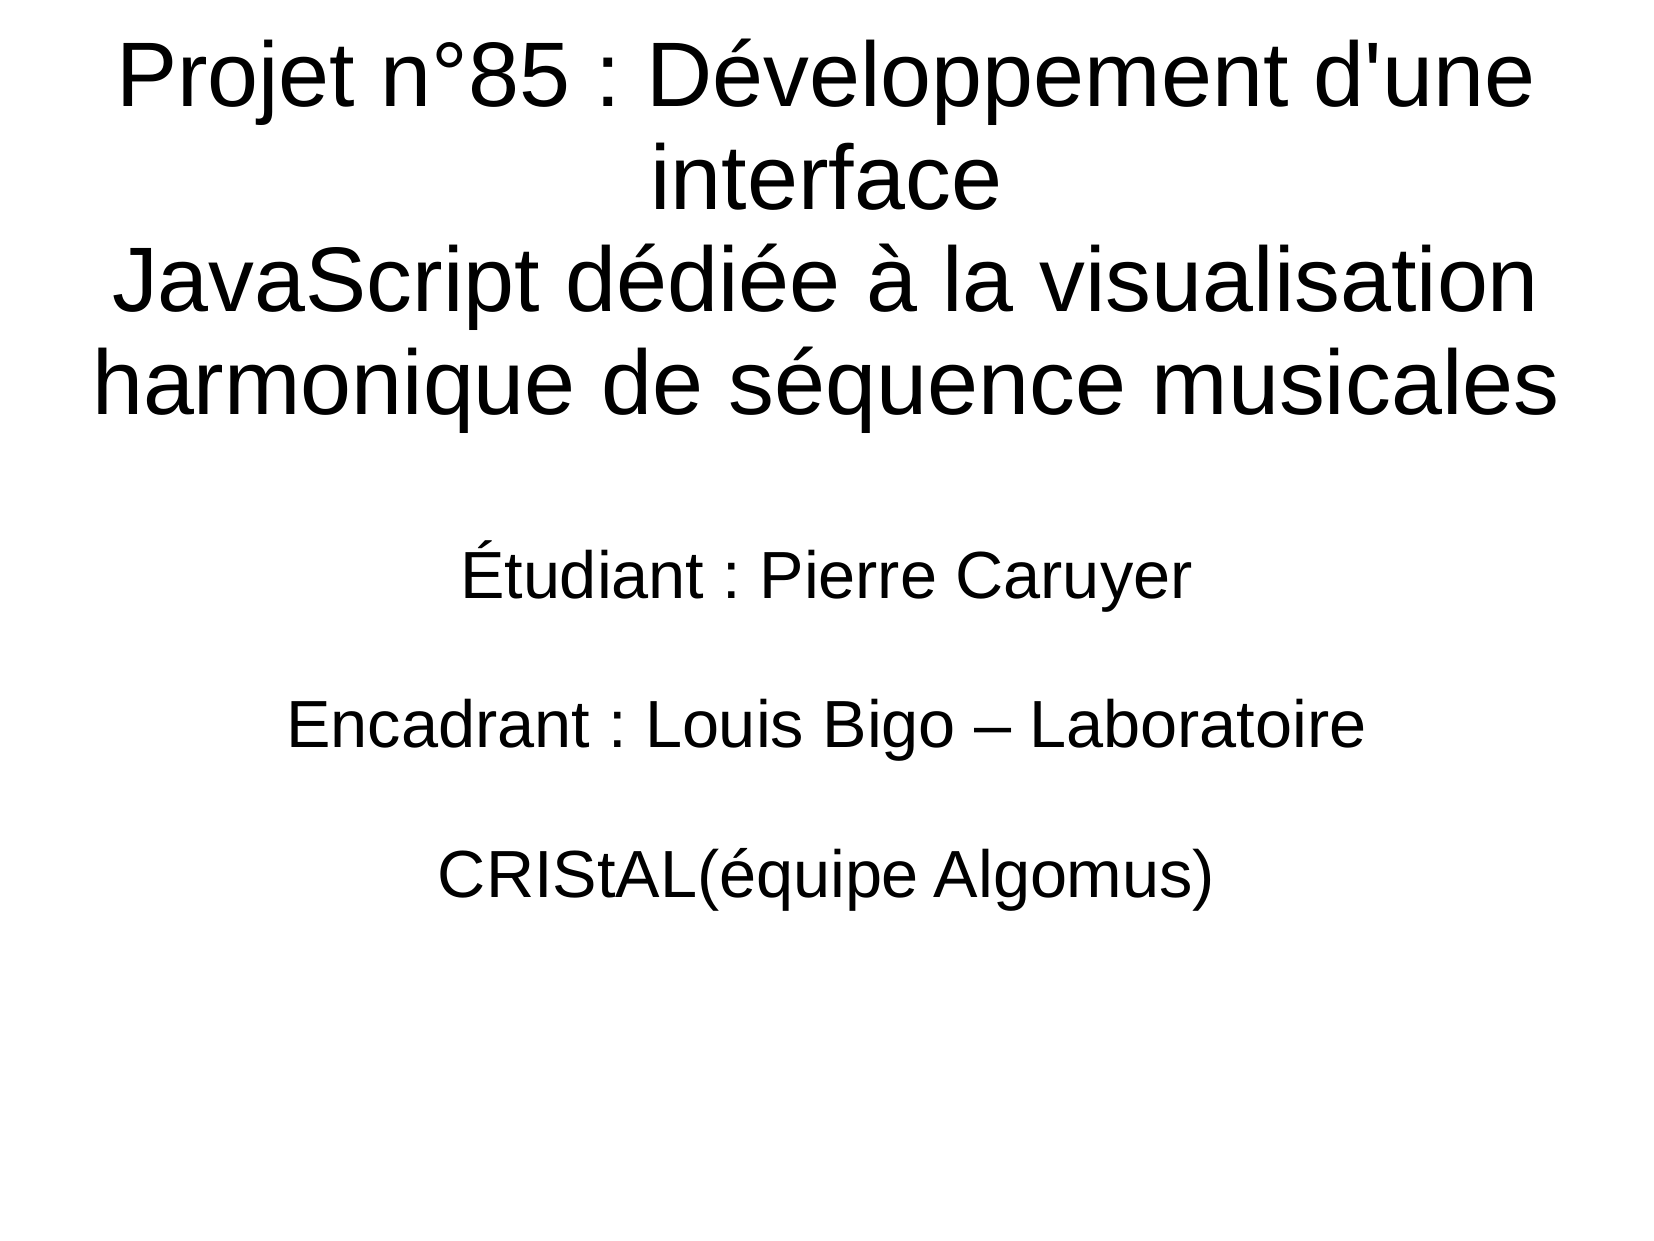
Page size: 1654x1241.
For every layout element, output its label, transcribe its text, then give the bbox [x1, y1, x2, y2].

subtitle Étudiant : Pierre Caruyer Encadrant : Louis Bigo – Laboratoire CRIStAL(équipe Algomus) [82, 290, 1571, 1010]
title Projet n°85 : Développement d'une interface JavaScript dédiée à la visualisation harmonique de séquence musicales [82, 23, 1571, 290]
